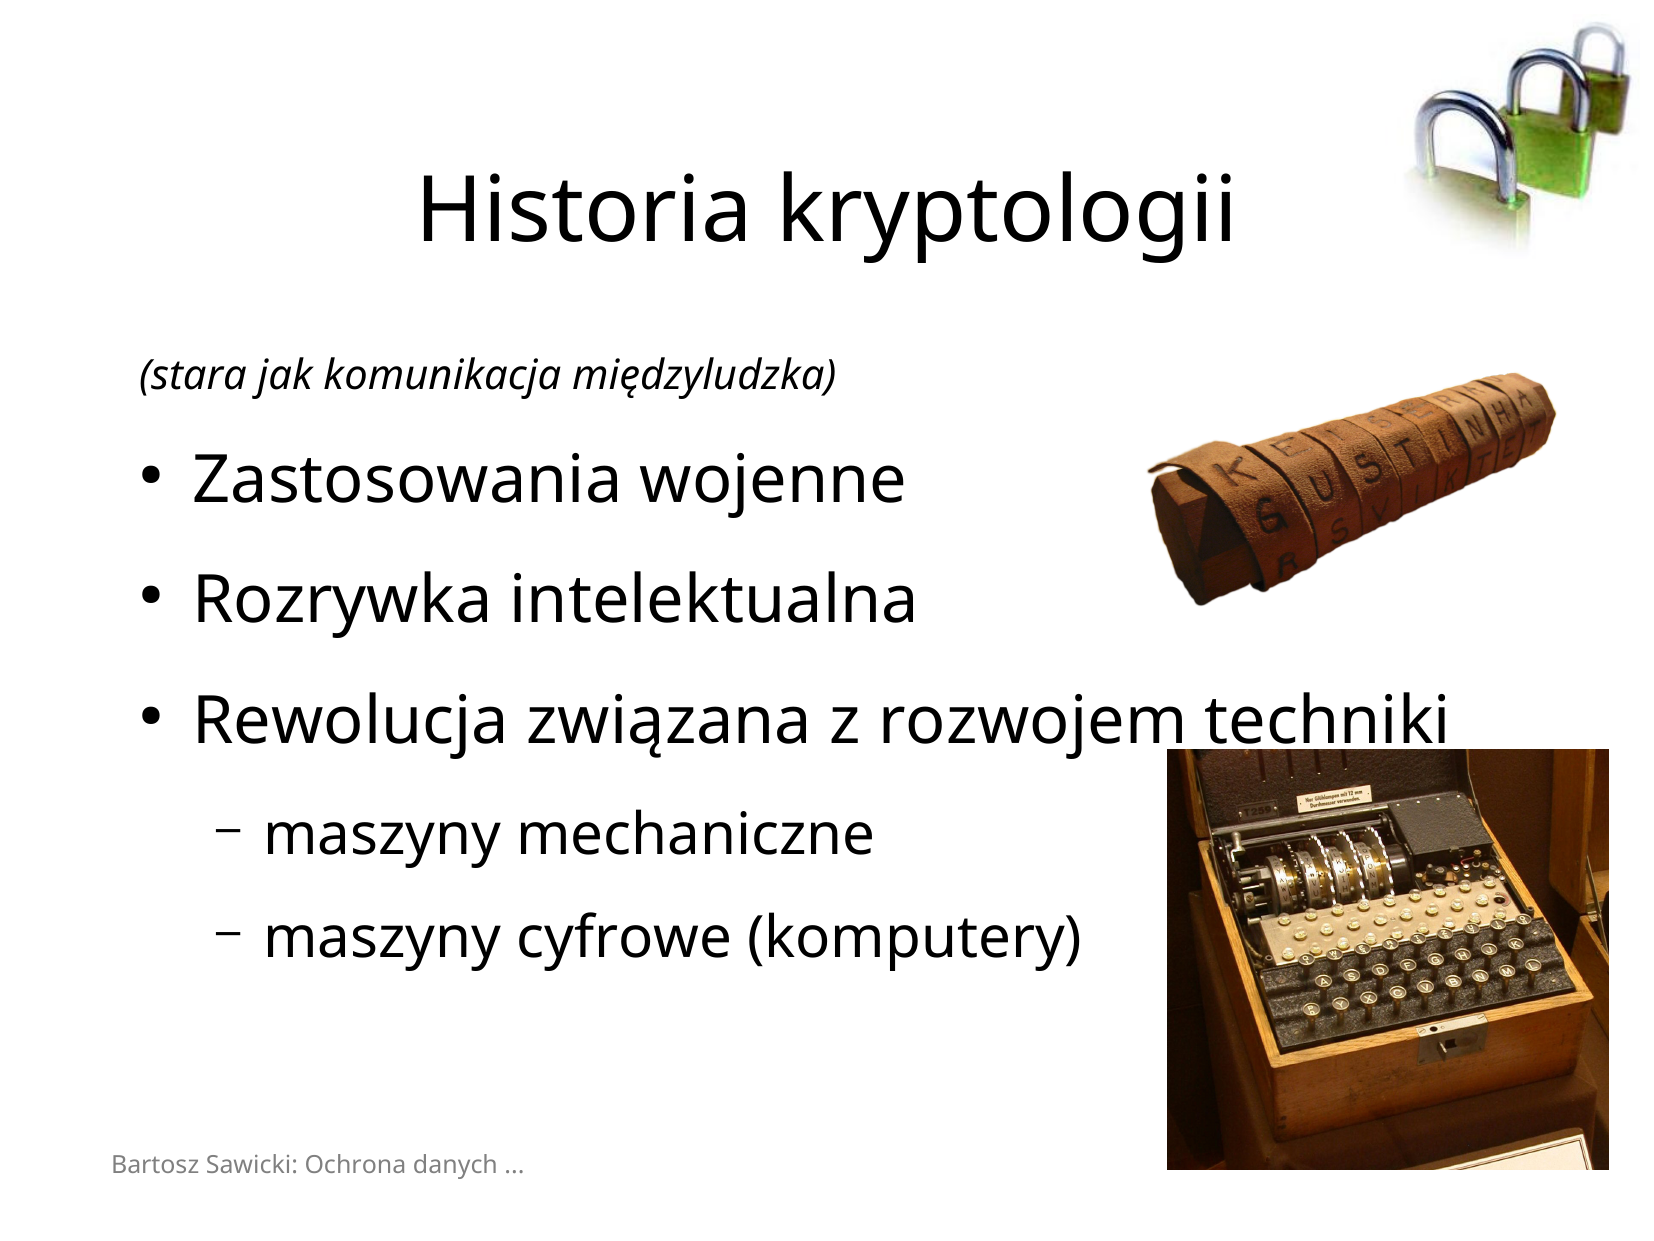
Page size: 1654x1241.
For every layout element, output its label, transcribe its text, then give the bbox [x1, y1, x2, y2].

list (stara jak komunikacja międzyludzka) Zastosowania wojenne Rozrywka intelektualna Rewolucja związana z rozwojem techniki maszyny mechaniczne maszyny cyfrowe (komputery) [121, 344, 1534, 1127]
picture [1145, 371, 1558, 607]
title Historia kryptologii [121, 102, 1534, 311]
picture [1385, 14, 1640, 266]
picture [1167, 749, 1609, 1170]
